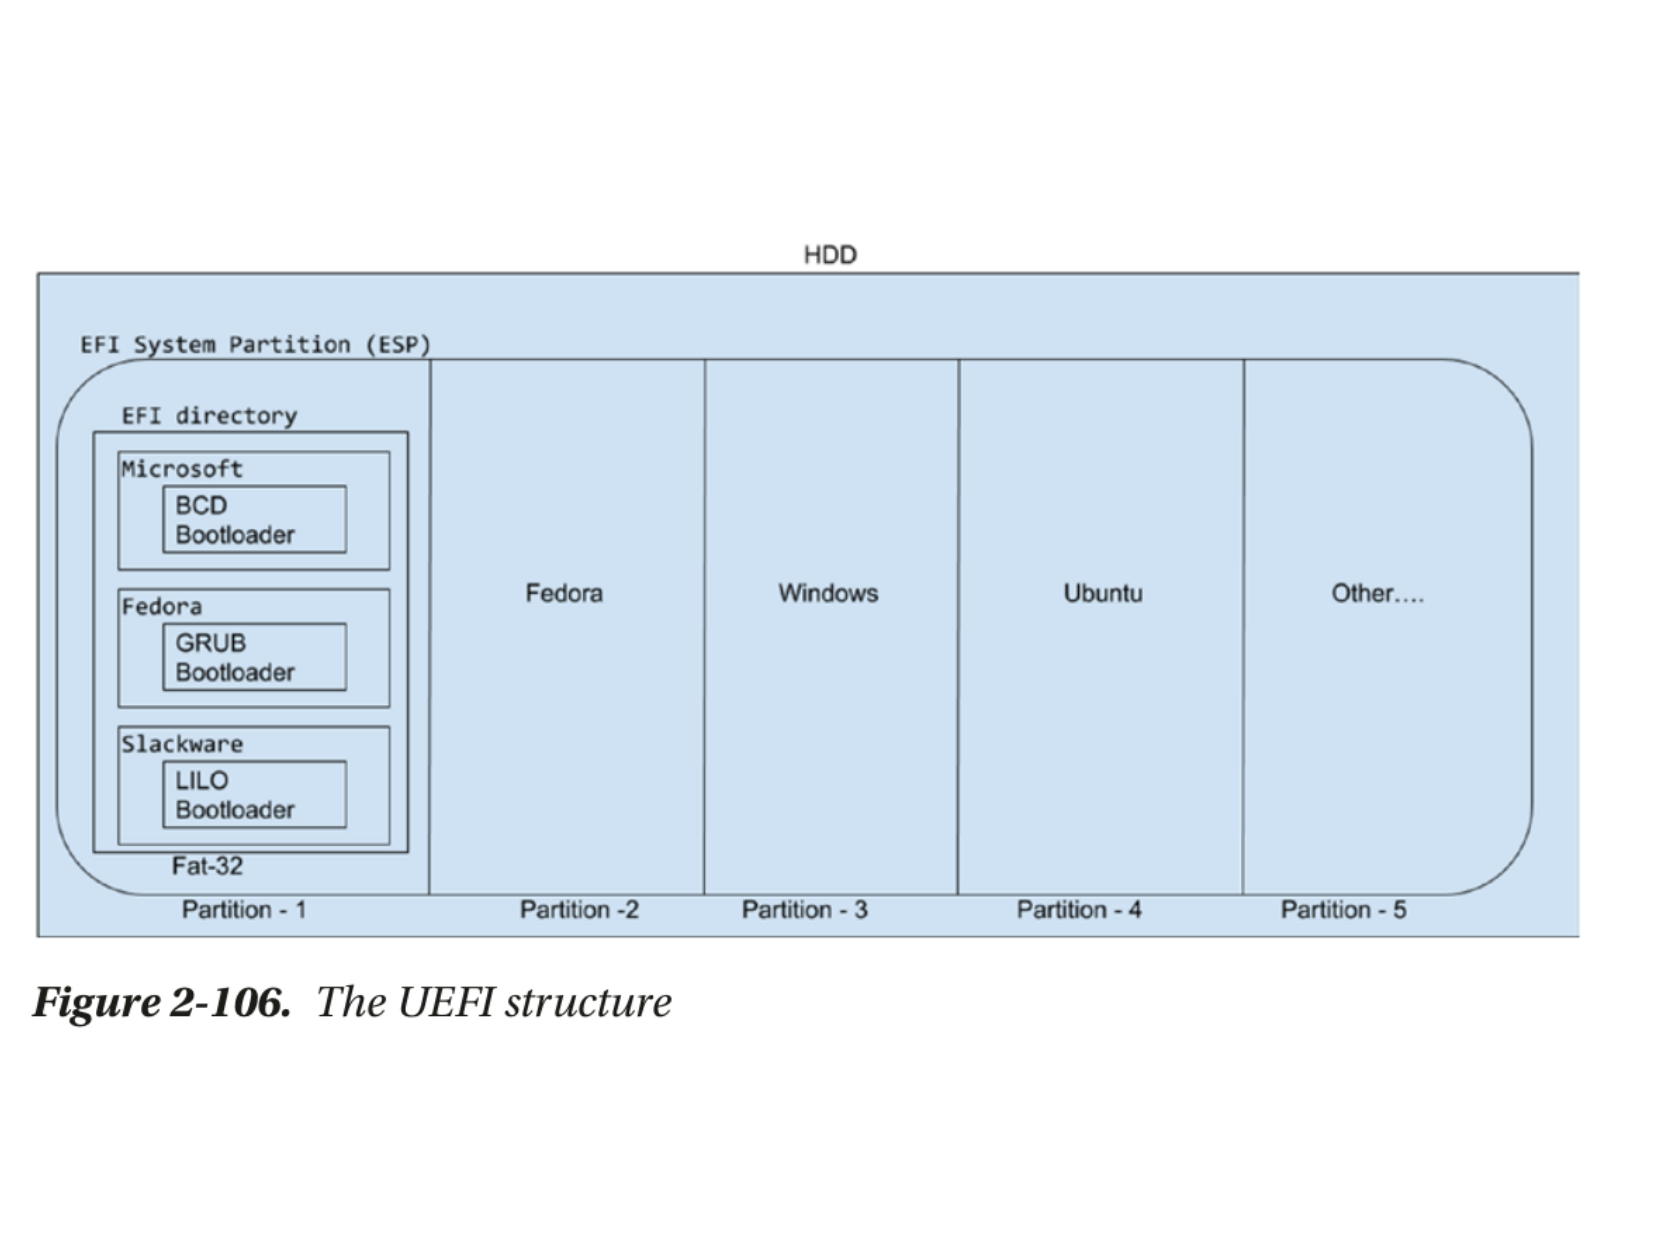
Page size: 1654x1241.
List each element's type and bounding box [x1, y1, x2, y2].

picture [5, 200, 1654, 1046]
